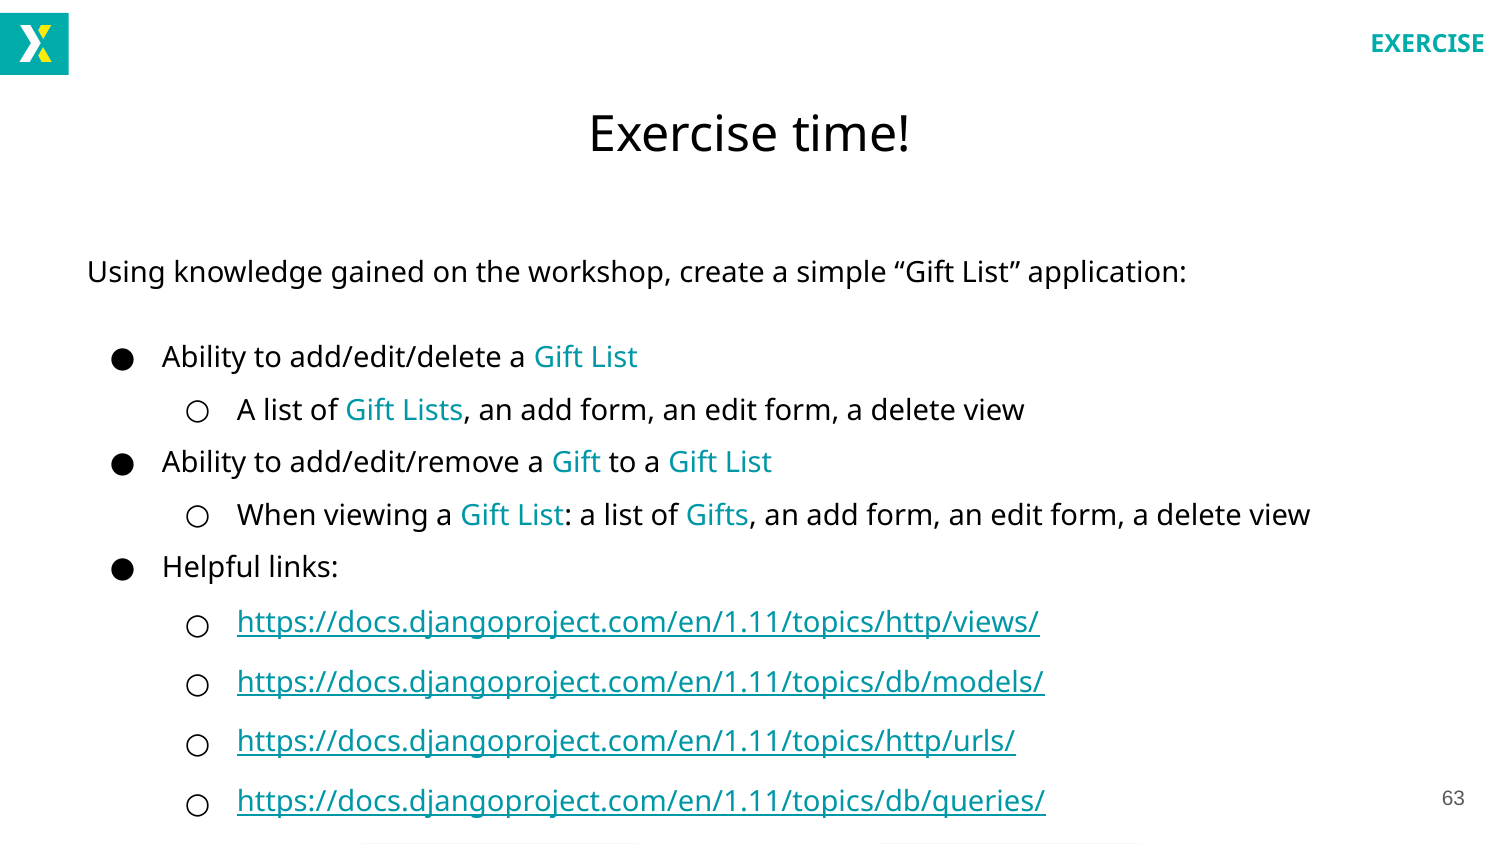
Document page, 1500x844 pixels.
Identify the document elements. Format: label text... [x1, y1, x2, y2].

text_box Exercise time! [115, 86, 1385, 181]
slide_number <number> [1389, 764, 1480, 830]
text_box Using knowledge gained on the workshop, create a simple “Gift List” application: Ability to add/edit/delete a Gift List A list of Gift Lists, an add form, an edit form, a delete view Ability to add/edit/remove a Gift to a Gift List When viewing a Gift List: a list of Gifts, an add form, an edit form, a delete view Helpful links: https://docs.djangoproject.com/en/1.11/topics/http/views/ https://docs.djangoproject.com/en/1.11/topics/db/models/ https://docs.djangoproject.com/en/1.11/topics/http/urls/ https://docs.djangoproject.com/en/1.11/topics/db/queries/ [71, 220, 1367, 664]
picture [17, 25, 54, 62]
